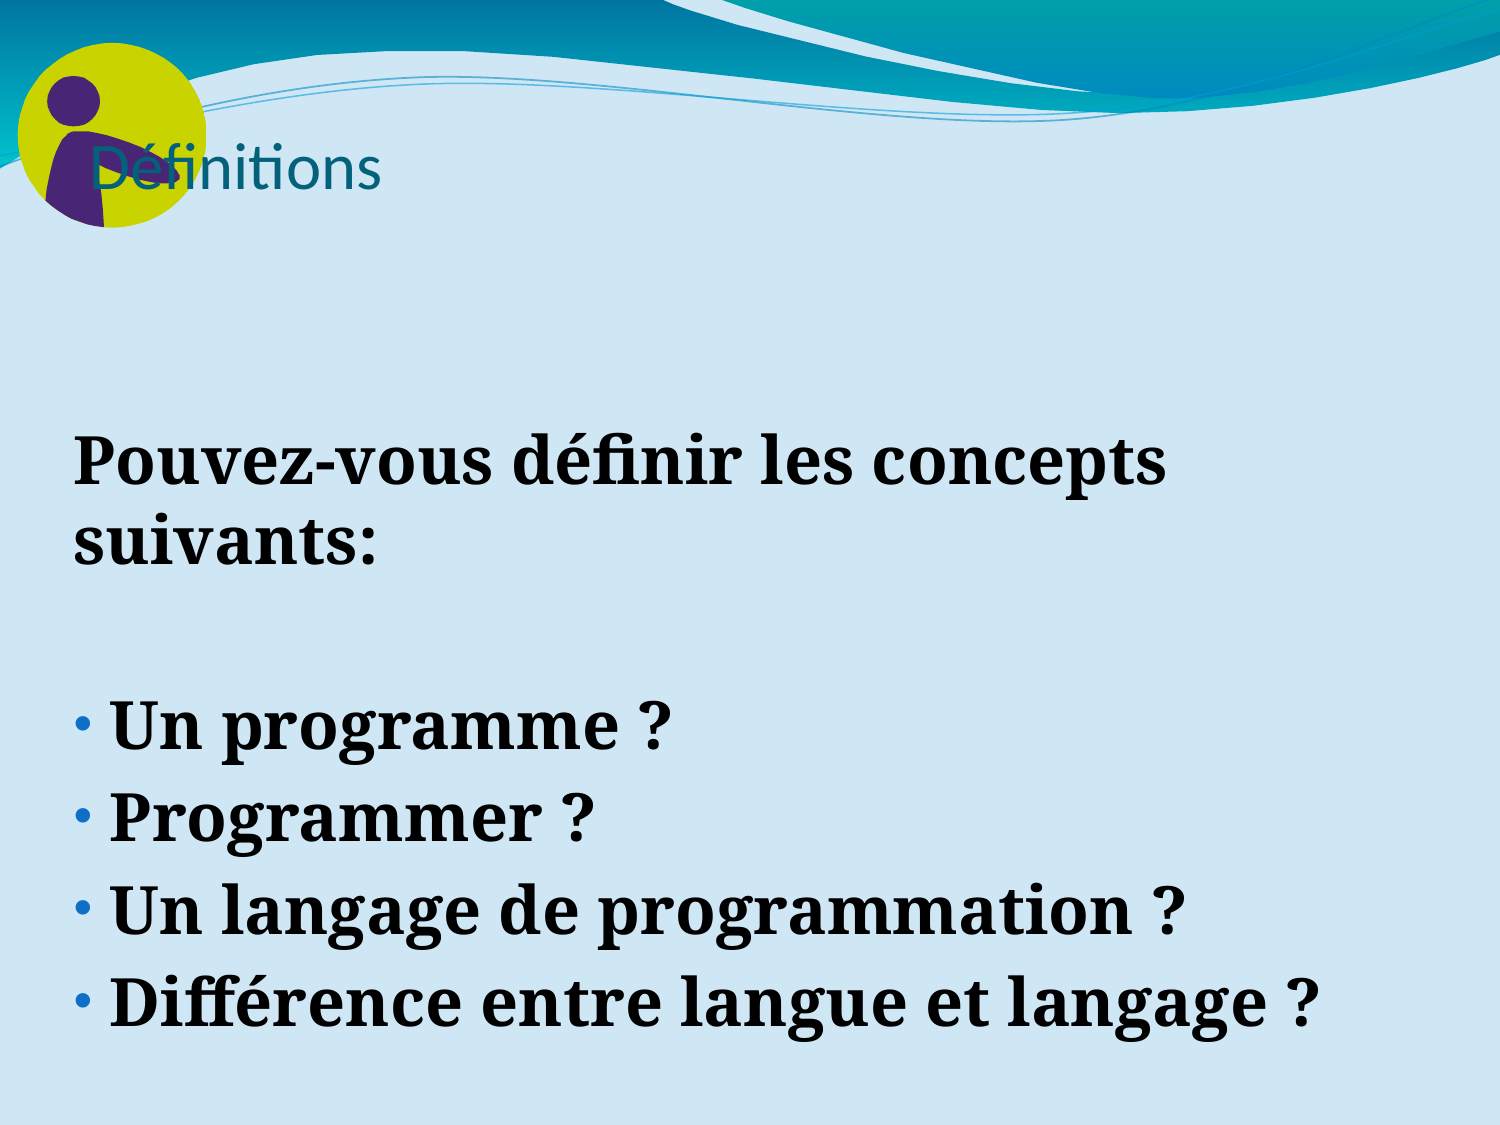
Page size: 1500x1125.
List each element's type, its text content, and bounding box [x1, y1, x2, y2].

title Définitions [75, 115, 1425, 303]
text_box Pouvez-vous définir les concepts suivants: Un programme ? Programmer ? Un langage de programmation ? Différence entre langue et langage ? [58, 410, 1477, 973]
